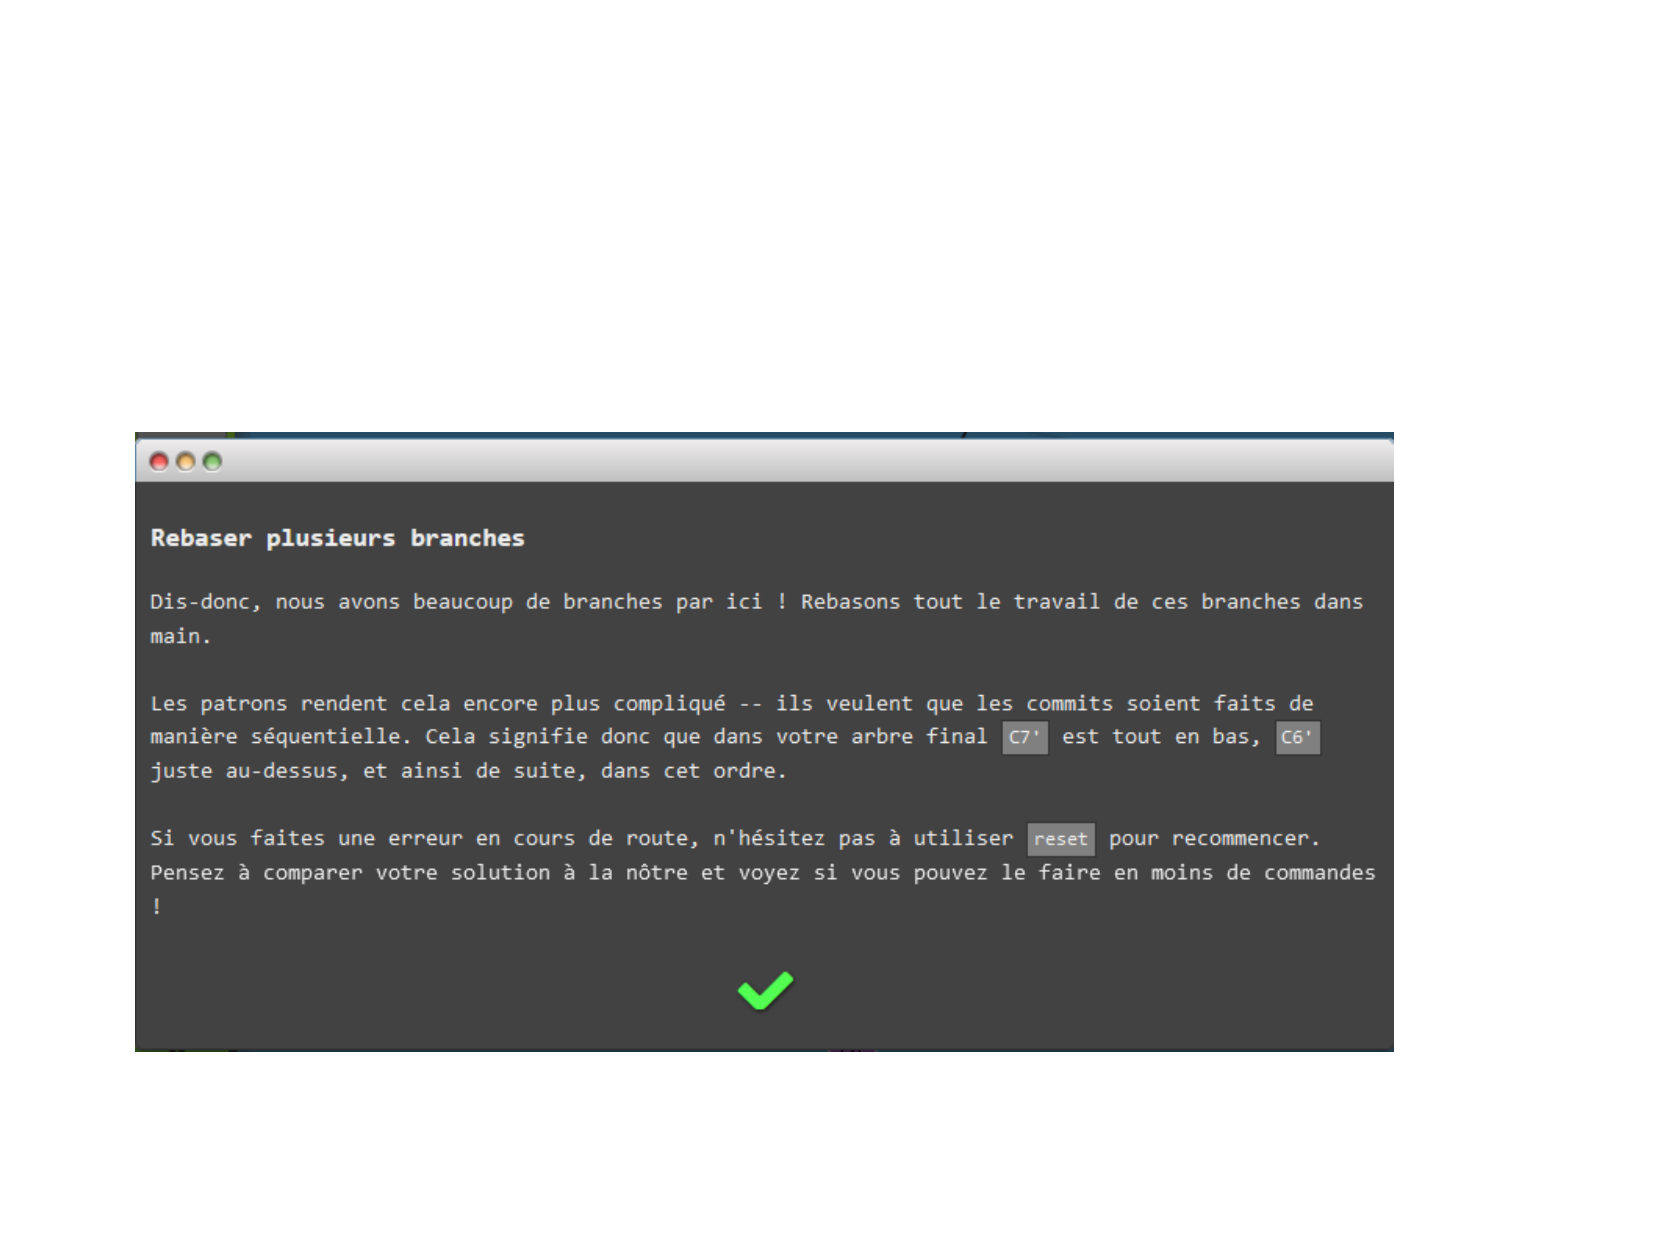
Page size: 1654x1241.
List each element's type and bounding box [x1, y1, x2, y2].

picture [135, 432, 1394, 1052]
